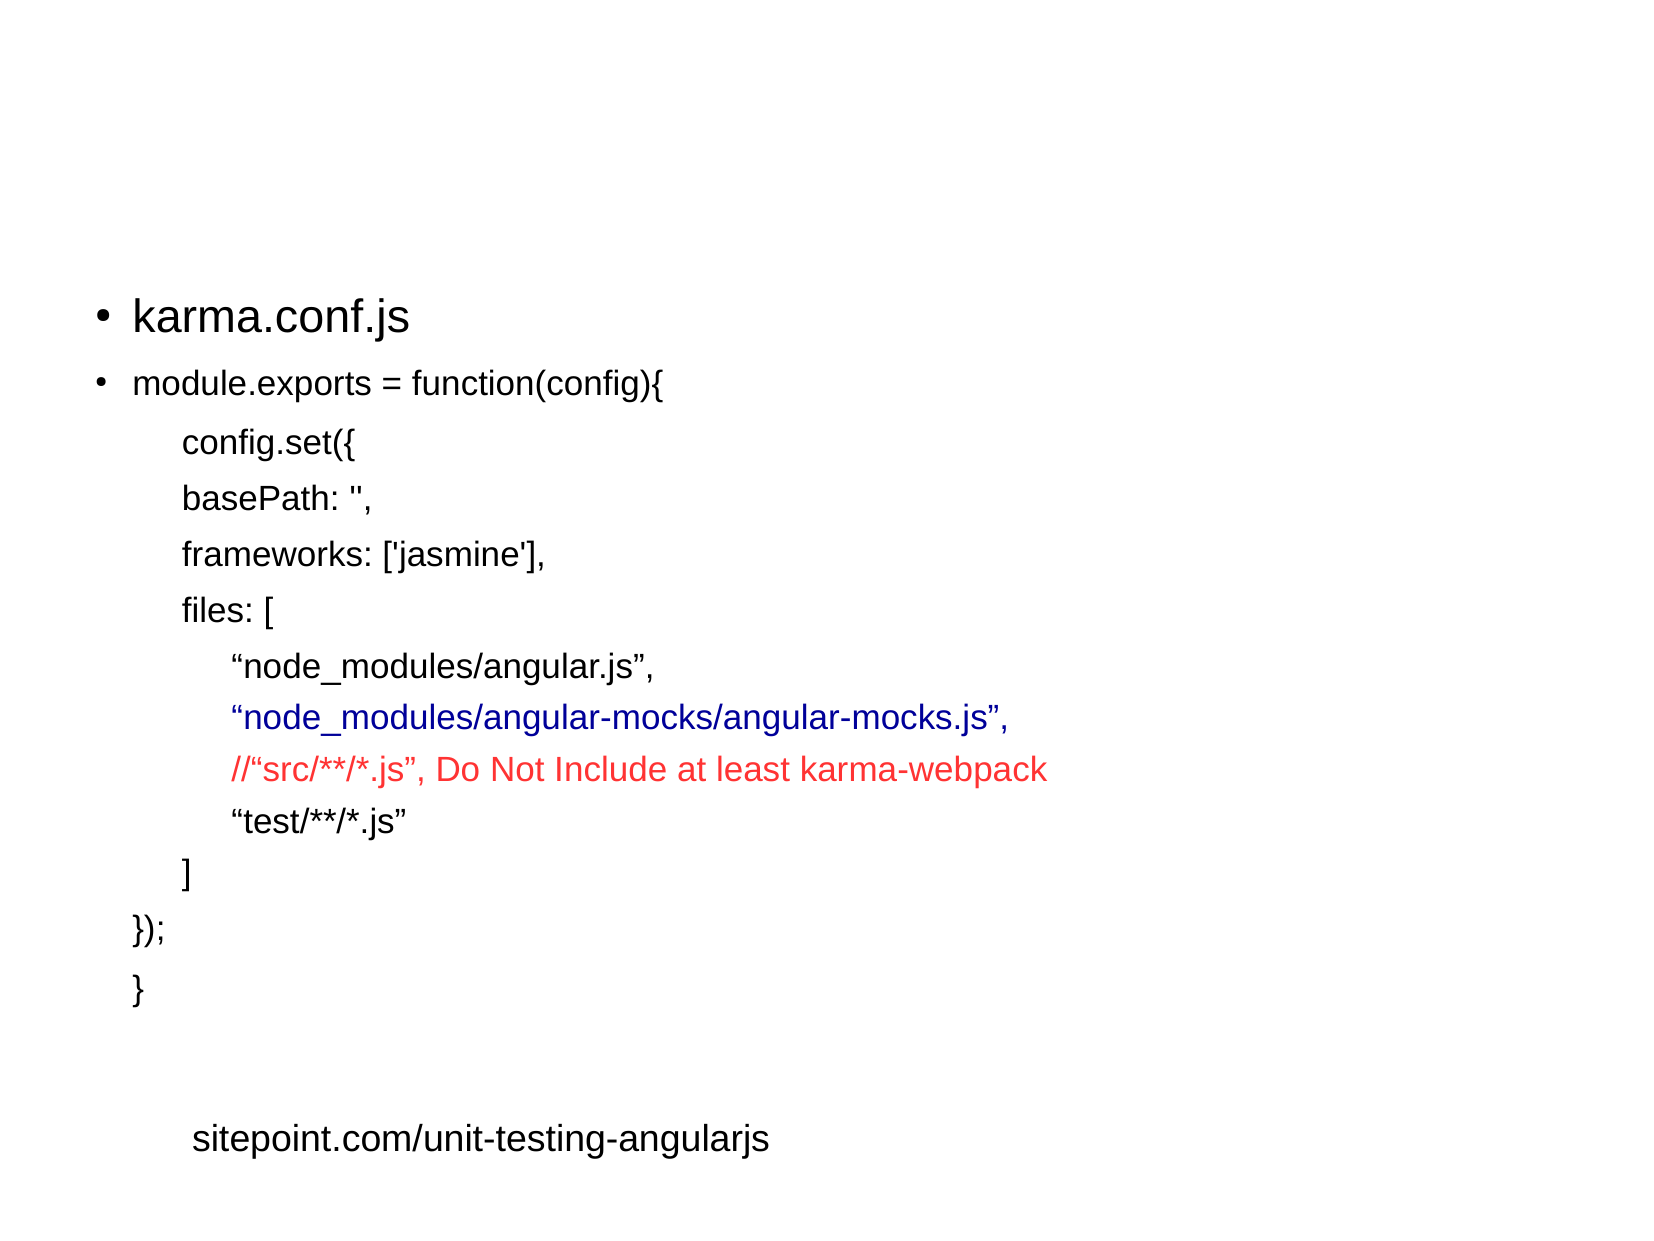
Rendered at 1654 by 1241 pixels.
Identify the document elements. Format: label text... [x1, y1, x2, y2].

text_box sitepoint.com/unit-testing-angularjs [177, 1110, 785, 1168]
list karma.conf.js module.exports = function(config){ config.set({ basePath: '', frameworks: ['jasmine'], files: [ “node_modules/angular.js”, “node_modules/angular-mocks/angular-mocks.js”, //“src/**/*.js”, Do Not Include at least karma-webpack “test/**/*.js” ] }); } [82, 290, 1571, 1010]
